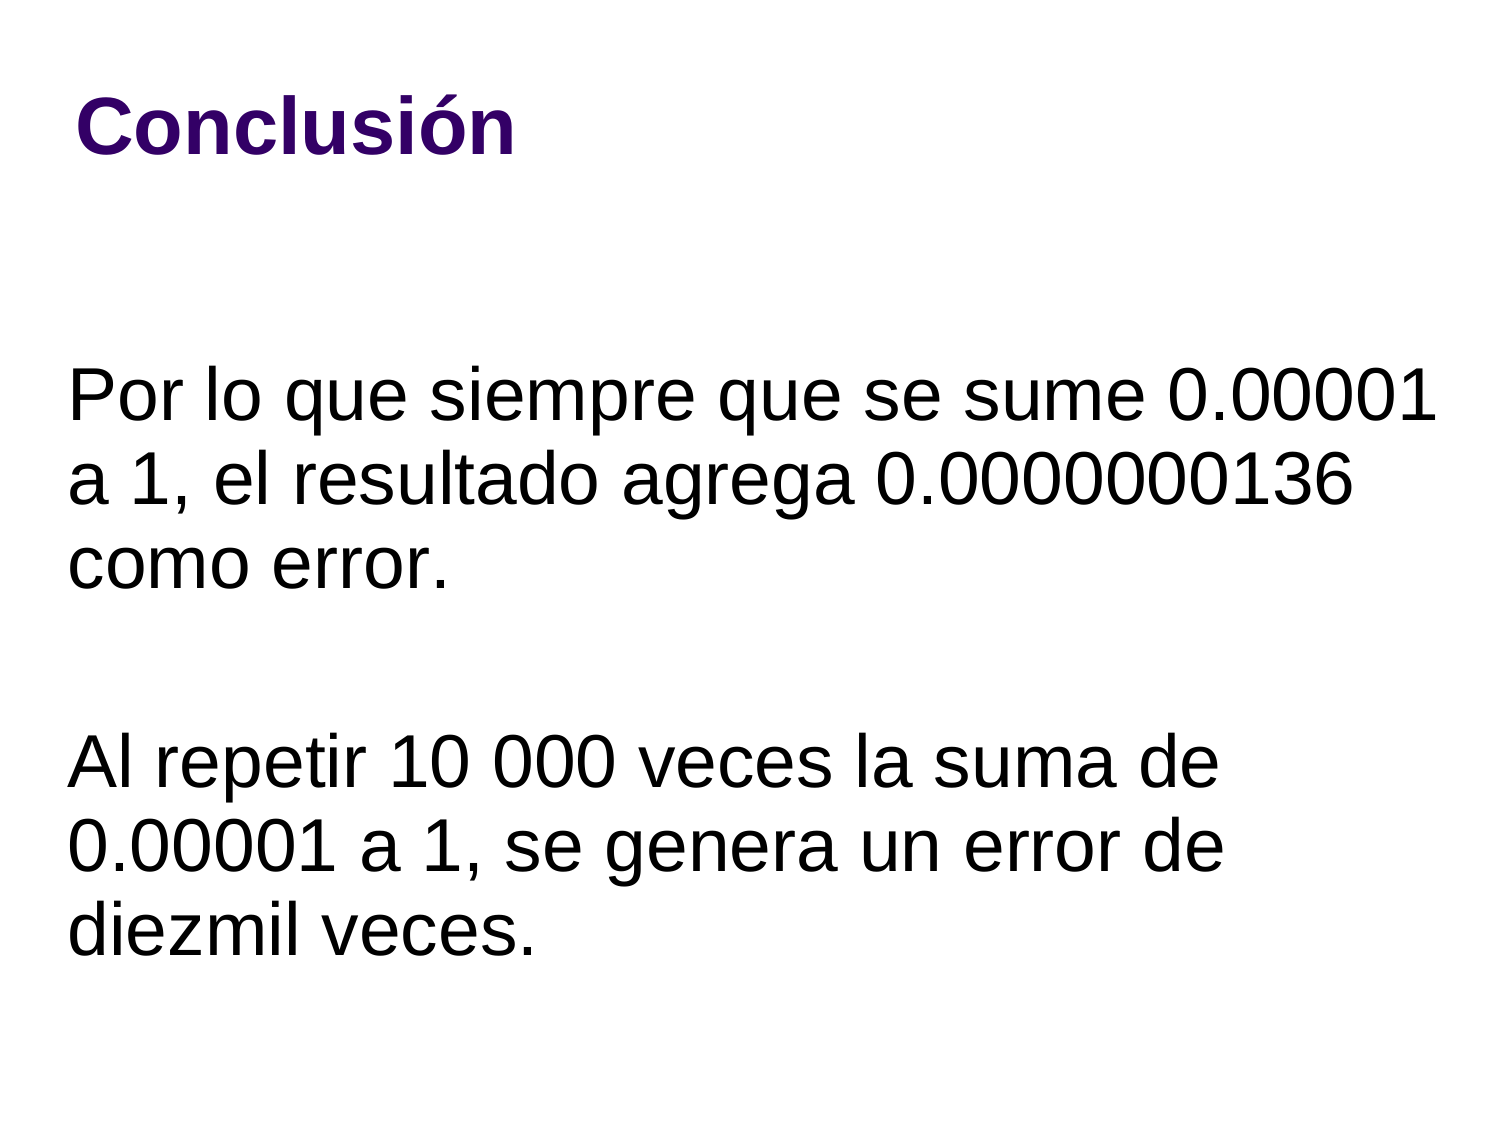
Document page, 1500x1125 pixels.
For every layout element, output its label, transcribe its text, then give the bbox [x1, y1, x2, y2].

subtitle Por lo que siempre que se sume 0.00001 a 1, el resultado agrega 0.0000000136 como error. Al repetir 10 000 veces la suma de 0.00001 a 1, se genera un error de diezmil veces. [67, 290, 1447, 1034]
title Conclusión [74, 19, 1313, 233]
